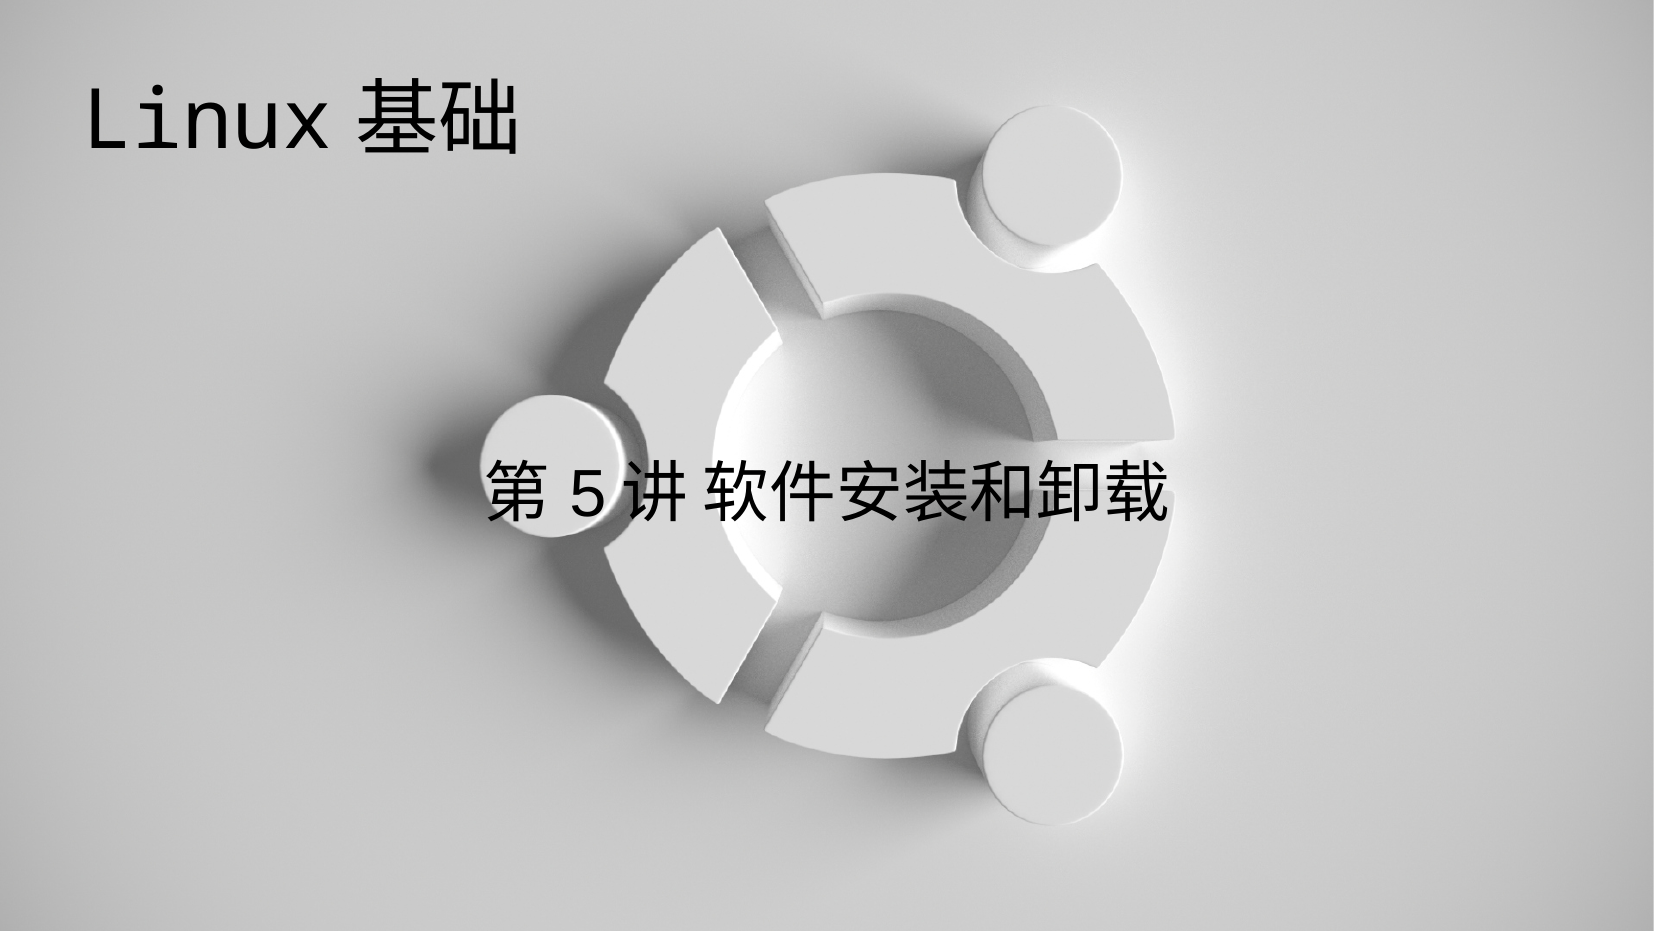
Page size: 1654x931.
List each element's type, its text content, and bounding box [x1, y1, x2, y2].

subtitle 第5讲 软件安装和卸载 [82, 217, 1571, 758]
picture [0, 0, 1654, 931]
title Linux基础 [82, 37, 1571, 189]
